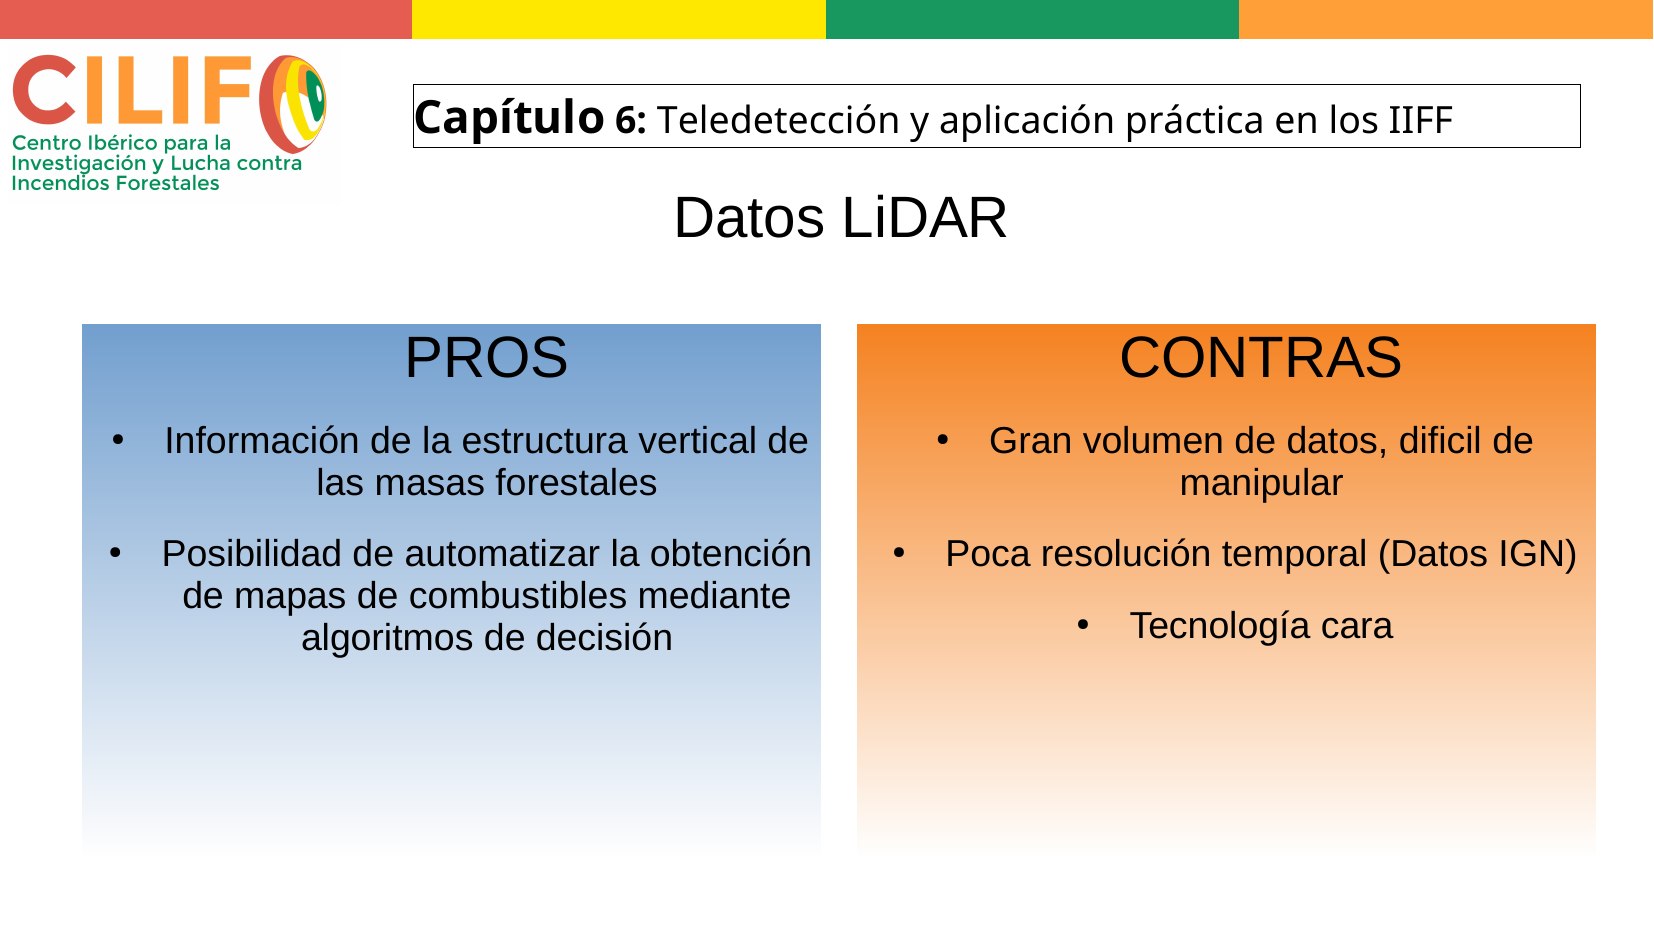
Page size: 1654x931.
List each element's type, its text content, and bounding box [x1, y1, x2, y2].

list CONTRAS Gran volumen de datos, dificil de manipular Poca resolución temporal (Datos IGN) Tecnología cara [857, 324, 1596, 857]
title Datos LiDAR [206, 138, 1477, 296]
list PROS Información de la estructura vertical de las masas forestales Posibilidad de automatizar la obtención de mapas de combustibles mediante algoritmos de decisión [82, 324, 821, 857]
picture [8, 45, 342, 205]
